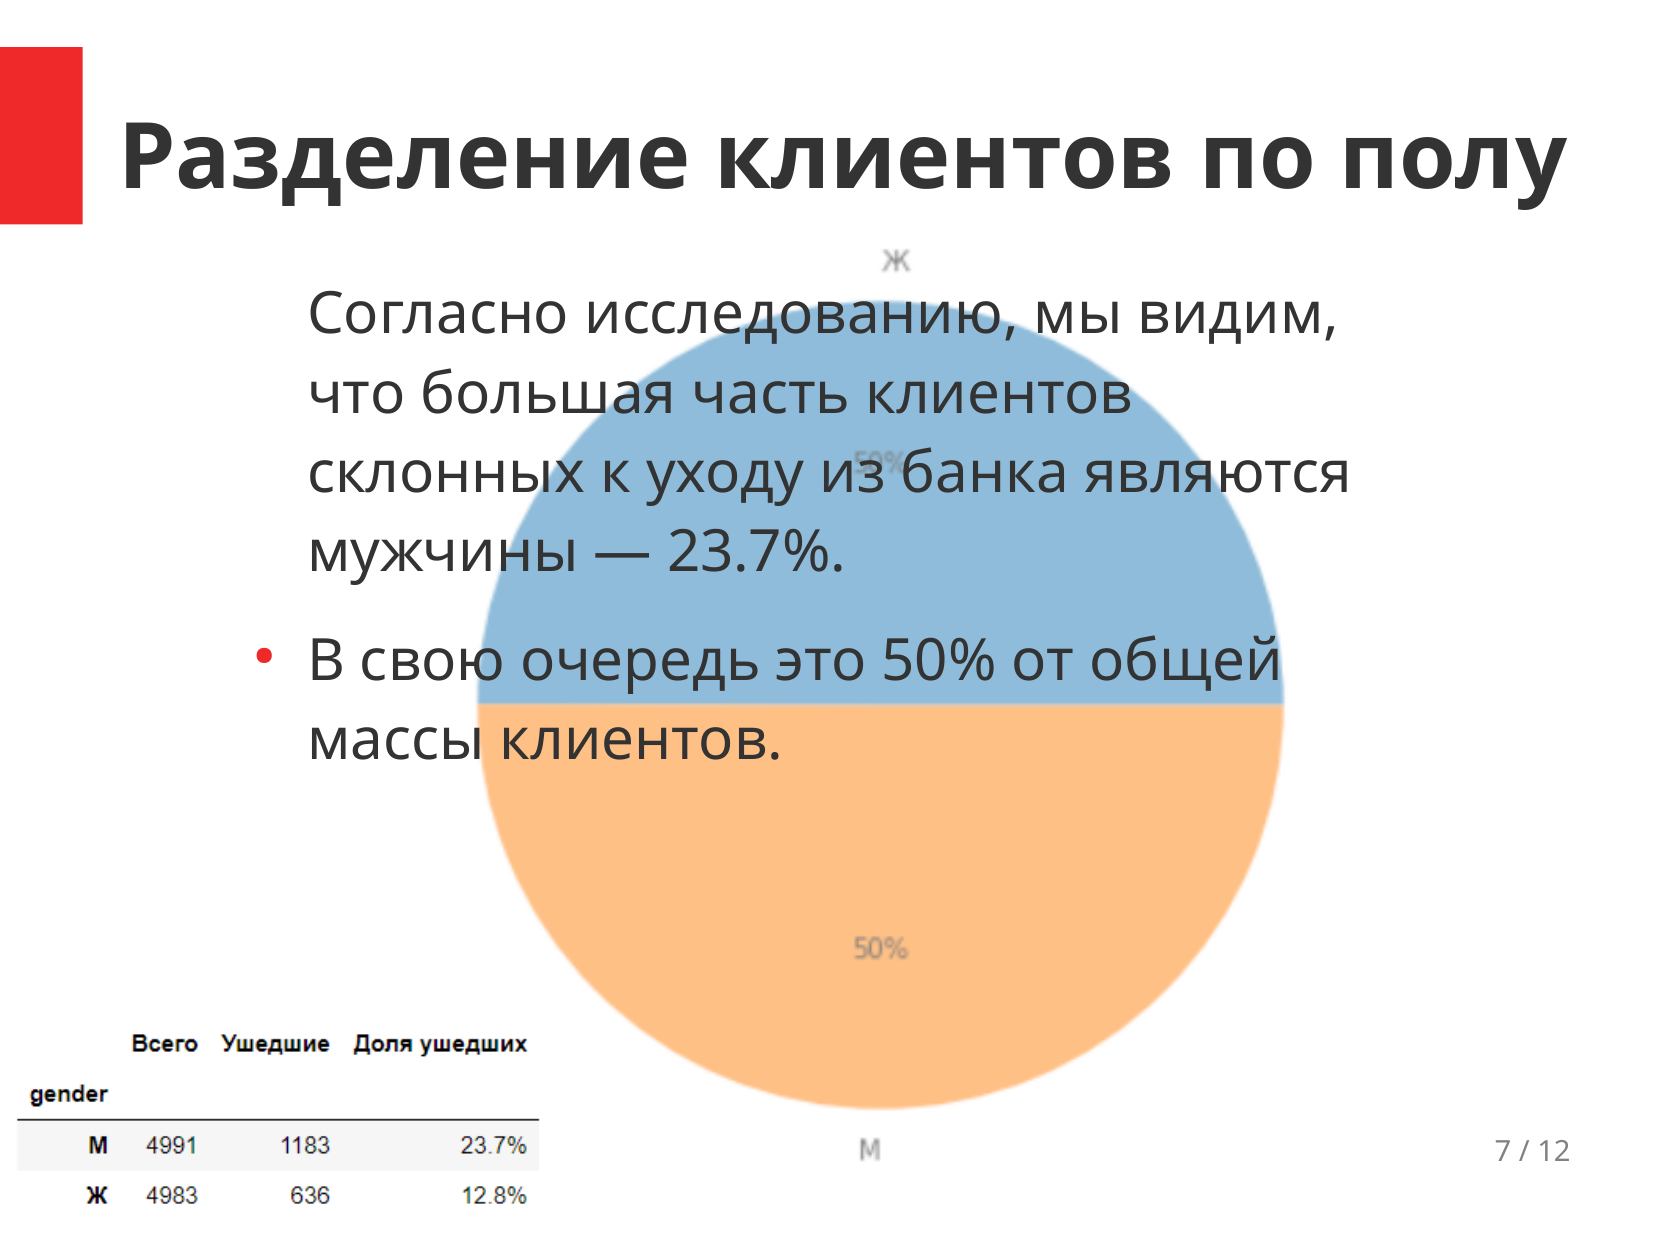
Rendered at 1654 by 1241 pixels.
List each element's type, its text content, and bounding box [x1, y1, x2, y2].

title Разделение клиентов по полу [118, 49, 1571, 257]
picture [5, 257, 1571, 1236]
list Согласно исследованию, мы видим, что большая часть клиентов склонных к уходу из банка являются мужчины — 23.7%. В свою очередь это 50% от общей массы клиентов. [236, 271, 1418, 792]
